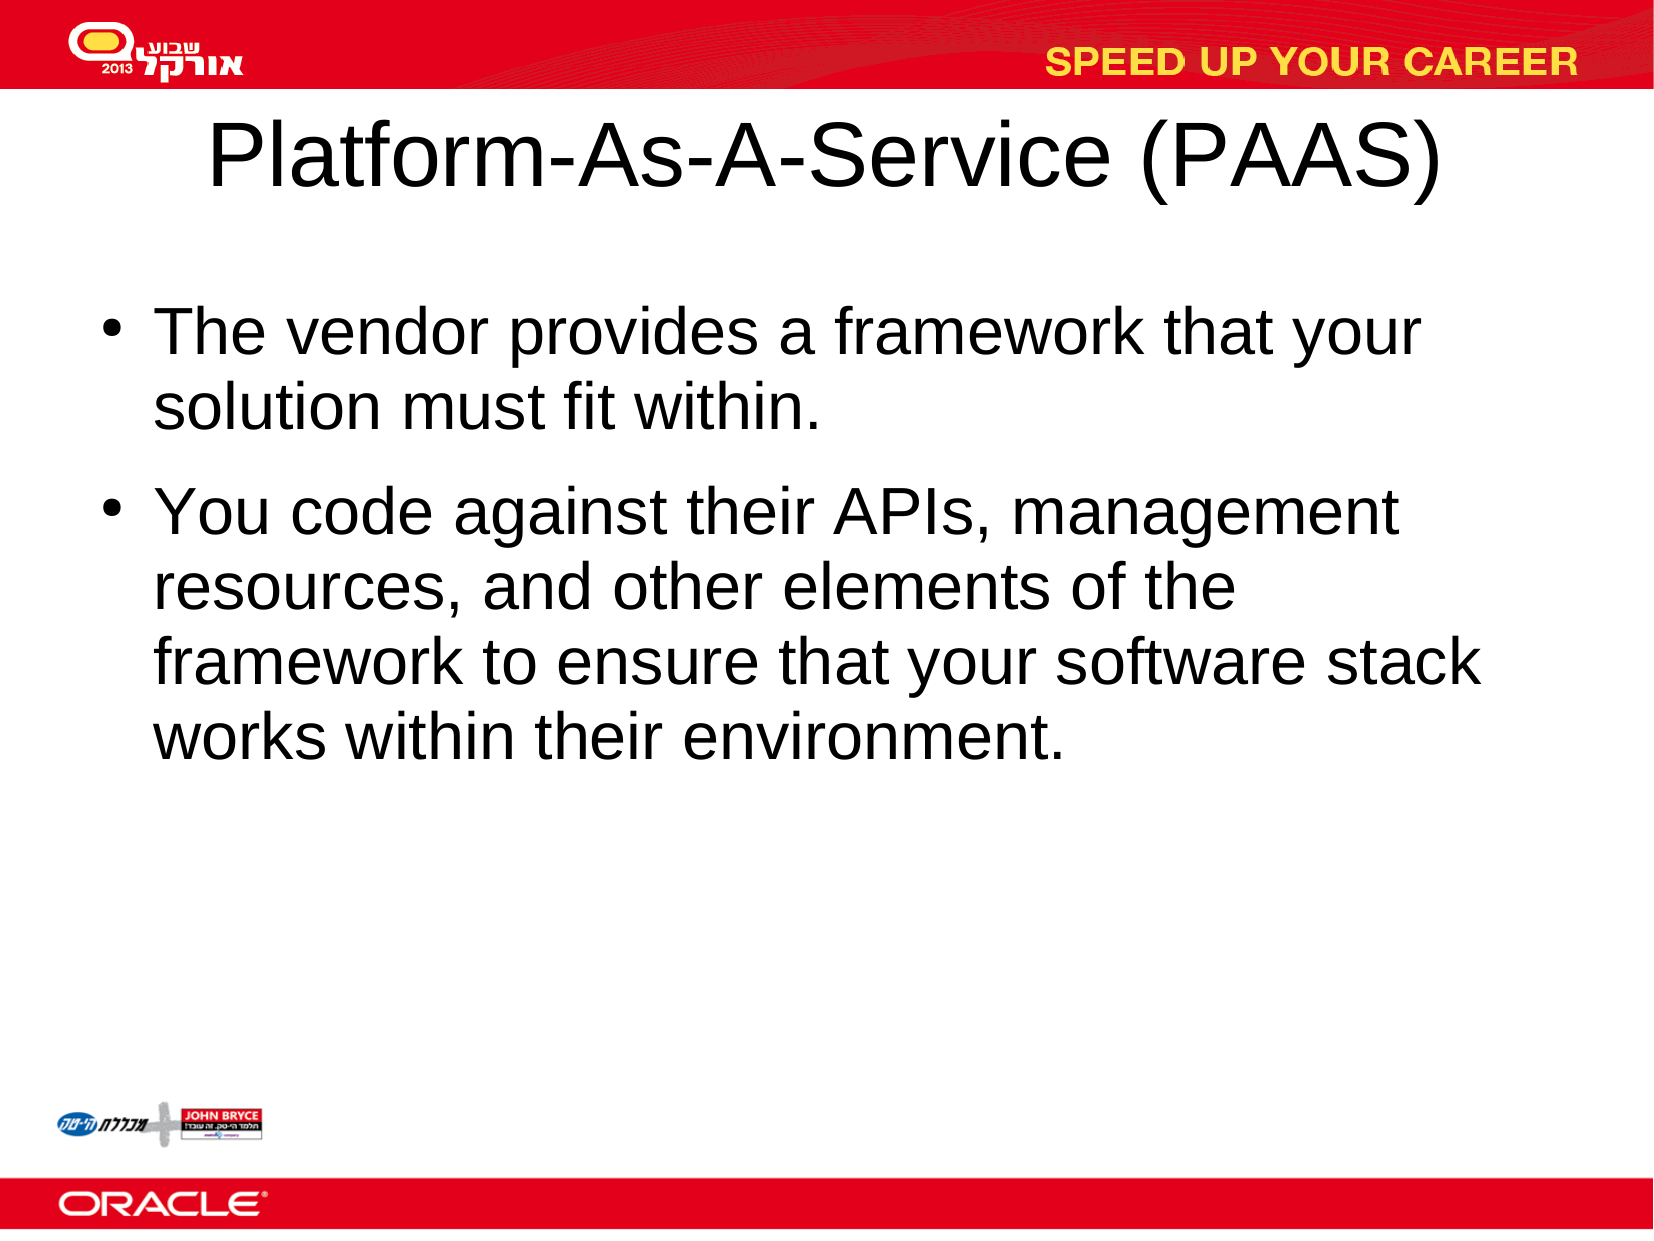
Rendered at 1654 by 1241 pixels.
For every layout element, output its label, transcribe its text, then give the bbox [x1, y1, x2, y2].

list The vendor provides a framework that your solution must fit within. You code against their APIs, management resources, and other elements of the framework to ensure that your software stack works within their environment. [82, 290, 1538, 1010]
picture [0, 0, 1654, 89]
title Platform-As-A-Service (PAAS) [82, 49, 1571, 257]
picture [0, 1087, 1653, 1240]
